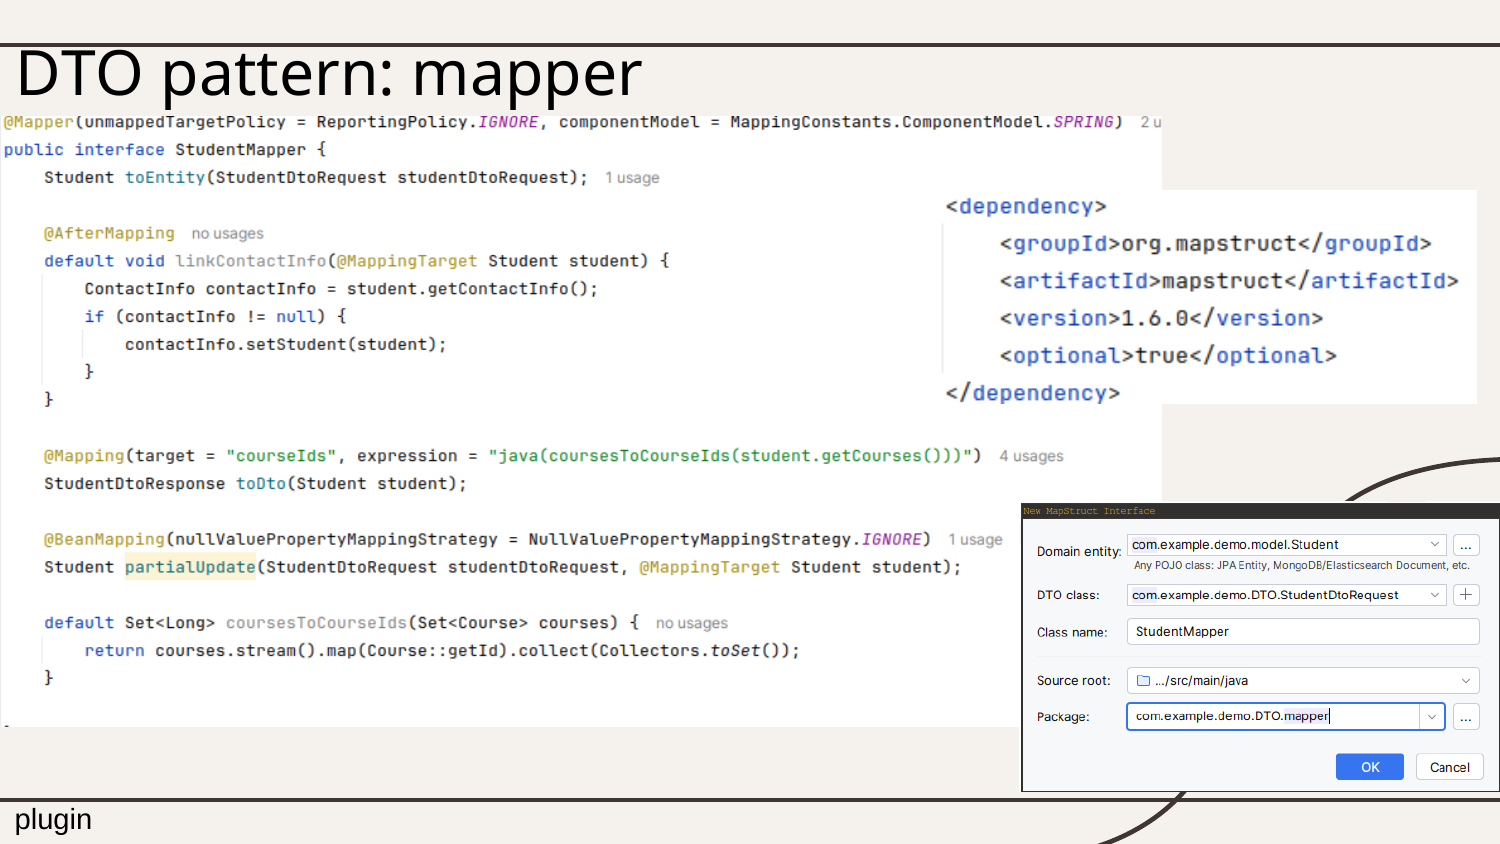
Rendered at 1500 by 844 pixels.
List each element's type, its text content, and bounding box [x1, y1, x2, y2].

title DTO pattern: mapper [0, 18, 767, 100]
picture [0, 117, 1500, 792]
text_box plugin [0, 792, 450, 844]
